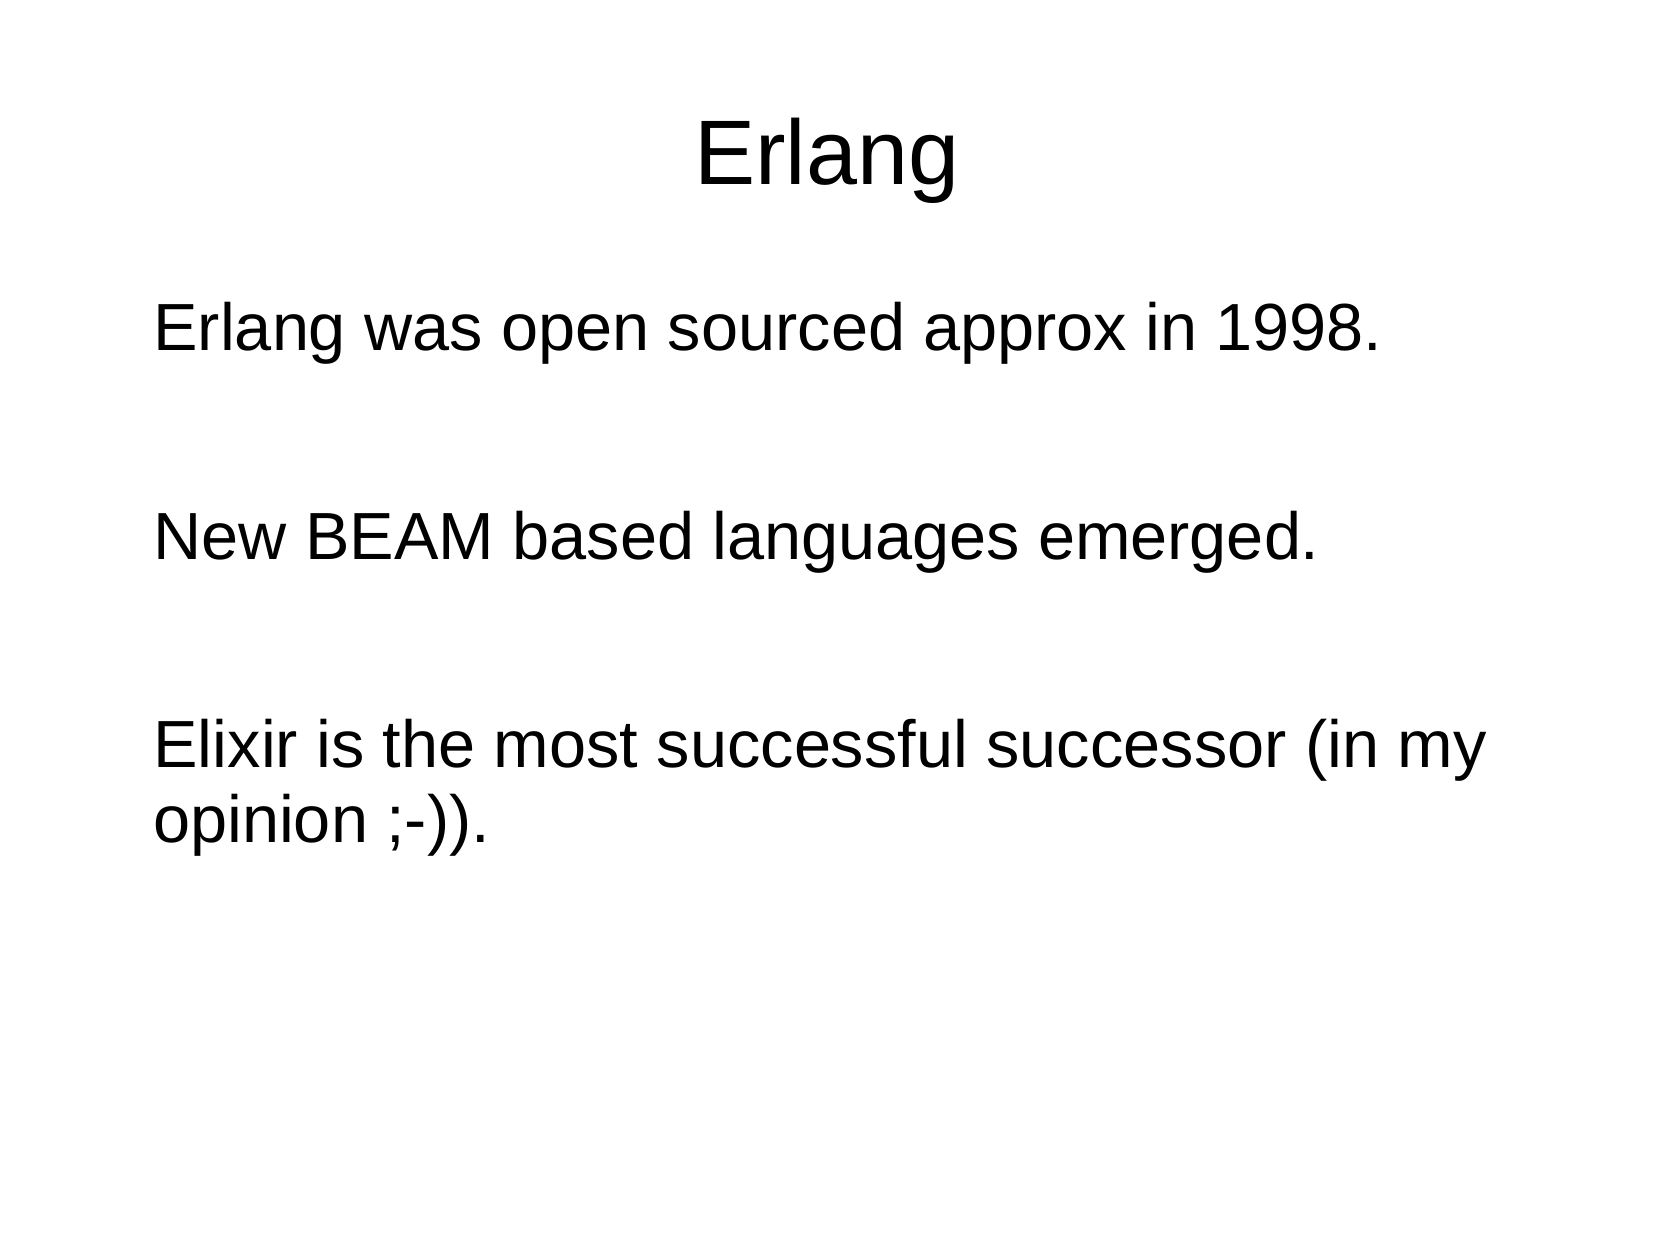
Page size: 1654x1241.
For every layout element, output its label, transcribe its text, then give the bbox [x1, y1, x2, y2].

list Erlang was open sourced approx in 1998. New BEAM based languages emerged. Elixir is the most successful successor (in my opinion ;-)). [82, 290, 1571, 1010]
title Erlang [82, 49, 1571, 257]
